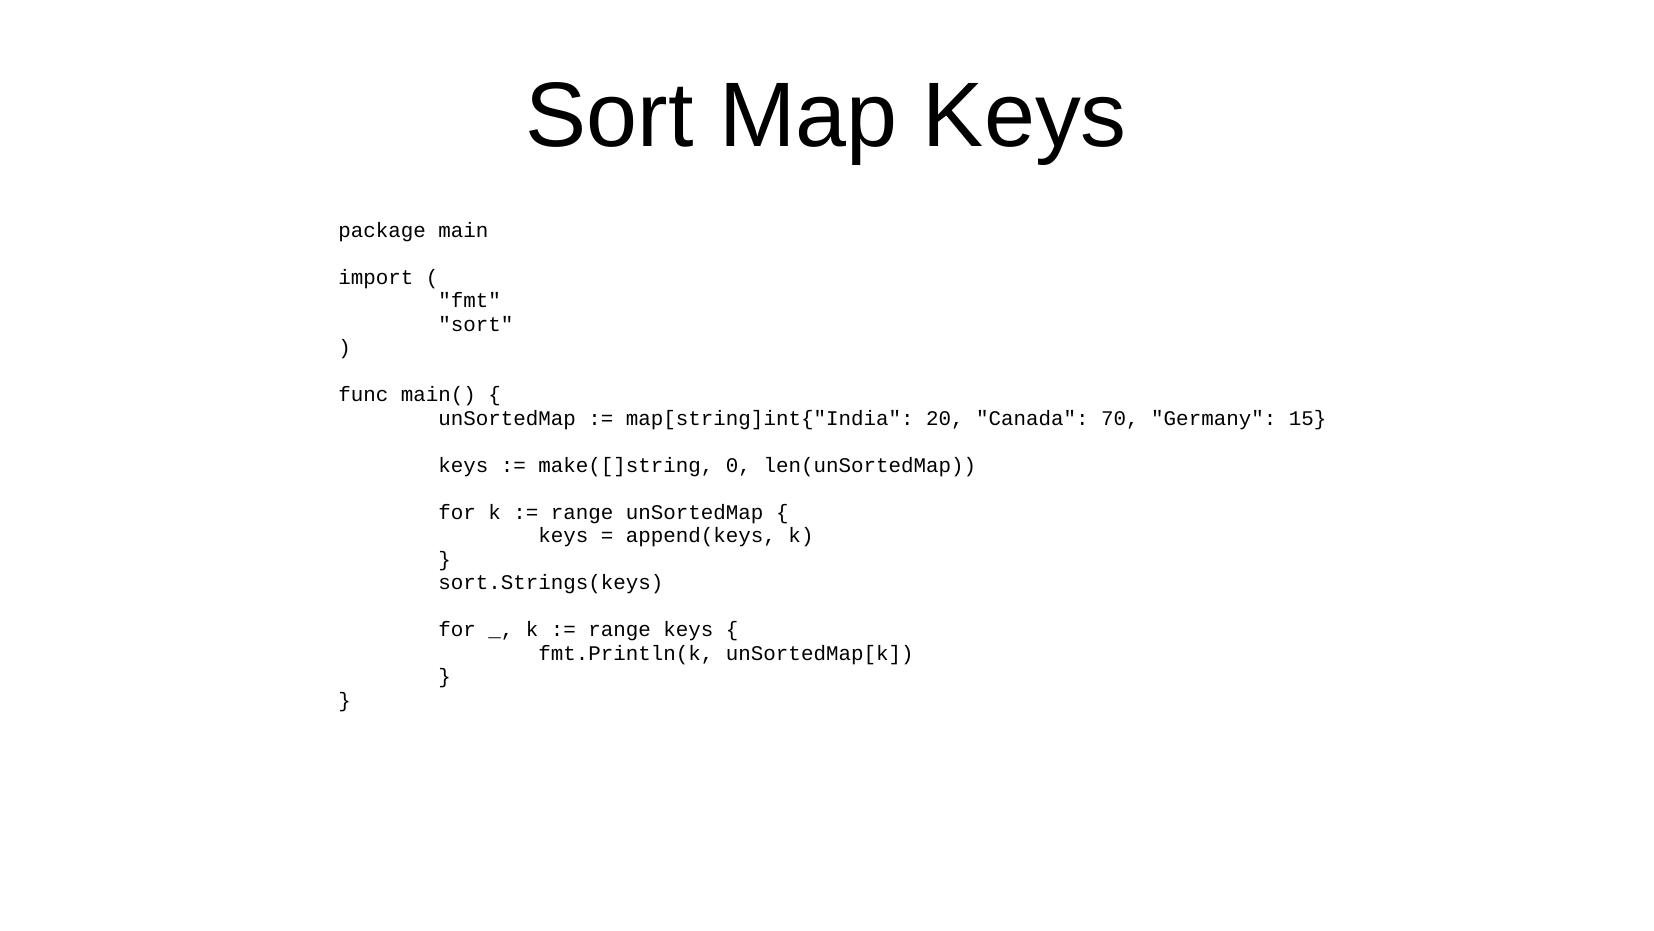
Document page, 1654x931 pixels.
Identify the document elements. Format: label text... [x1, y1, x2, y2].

text_box package main import ( "fmt" "sort" ) func main() { unSortedMap := map[string]int{"India": 20, "Canada": 70, "Germany": 15} keys := make([]string, 0, len(unSortedMap)) for k := range unSortedMap { keys = append(keys, k) } sort.Strings(keys) for _, k := range keys { fmt.Println(k, unSortedMap[k]) } } [323, 212, 1341, 722]
title Sort Map Keys [82, 37, 1571, 193]
